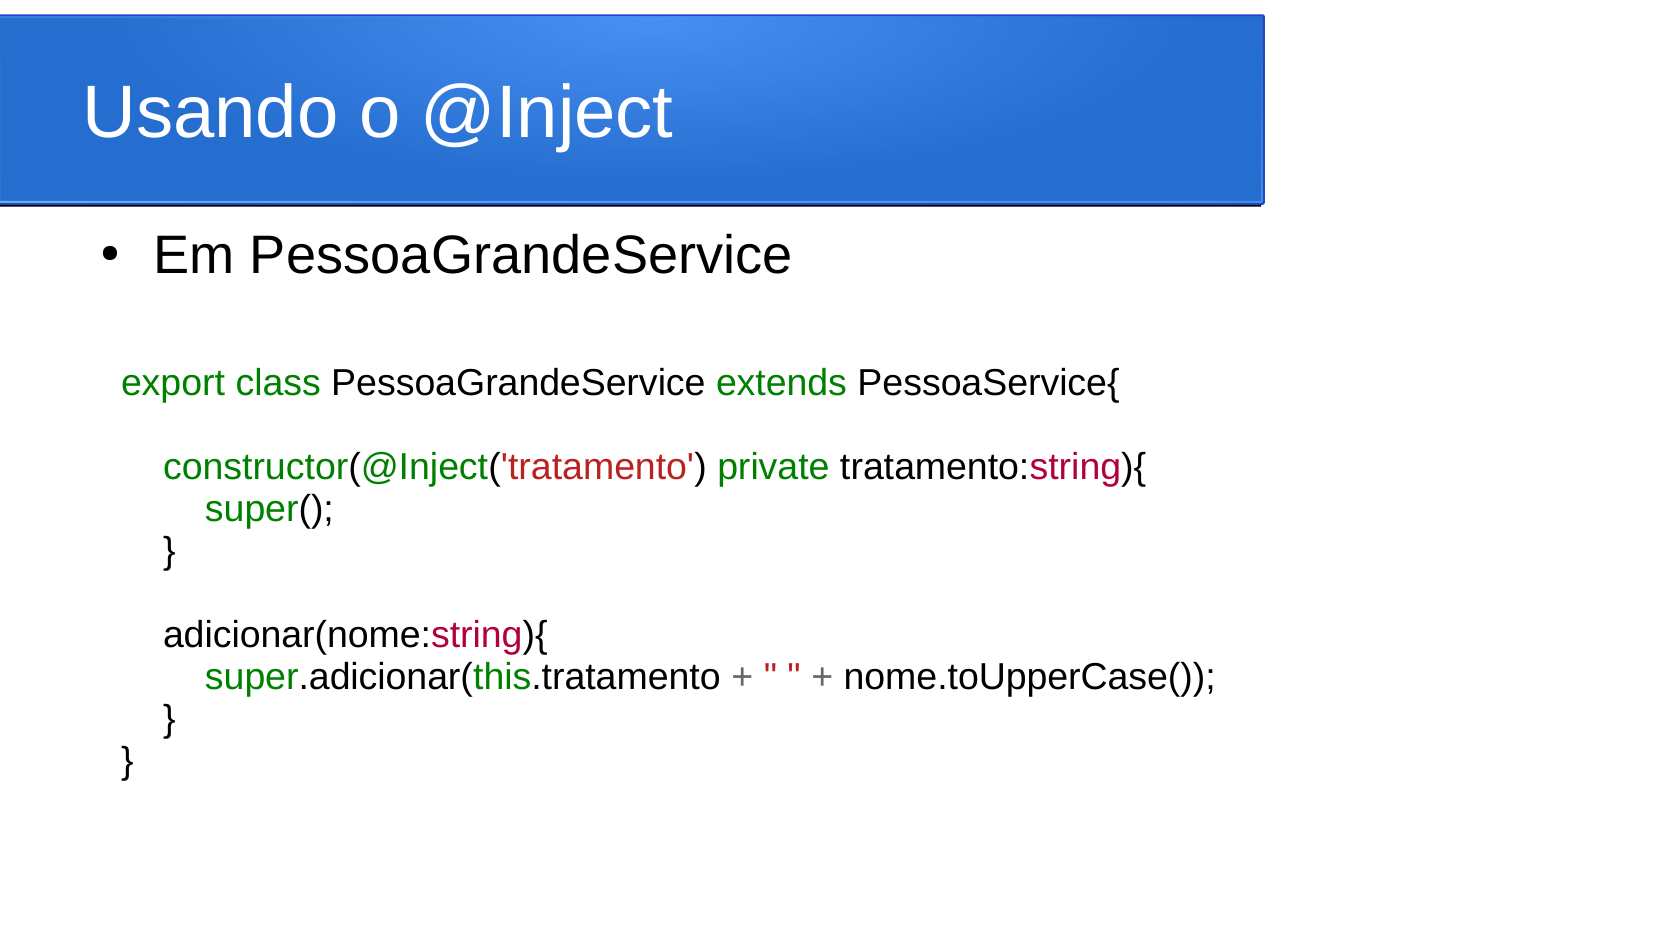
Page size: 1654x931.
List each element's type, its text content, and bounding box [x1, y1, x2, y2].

list Em PessoaGrandeService [82, 224, 1571, 764]
text_box export class PessoaGrandeService extends PessoaService{ constructor(@Inject('tratamento') private tratamento:string){ super(); } adicionar(nome:string){ super.adicionar(this.tratamento + " " + nome.toUpperCase()); } } [106, 354, 1512, 832]
title Usando o @Inject [82, 35, 1235, 189]
